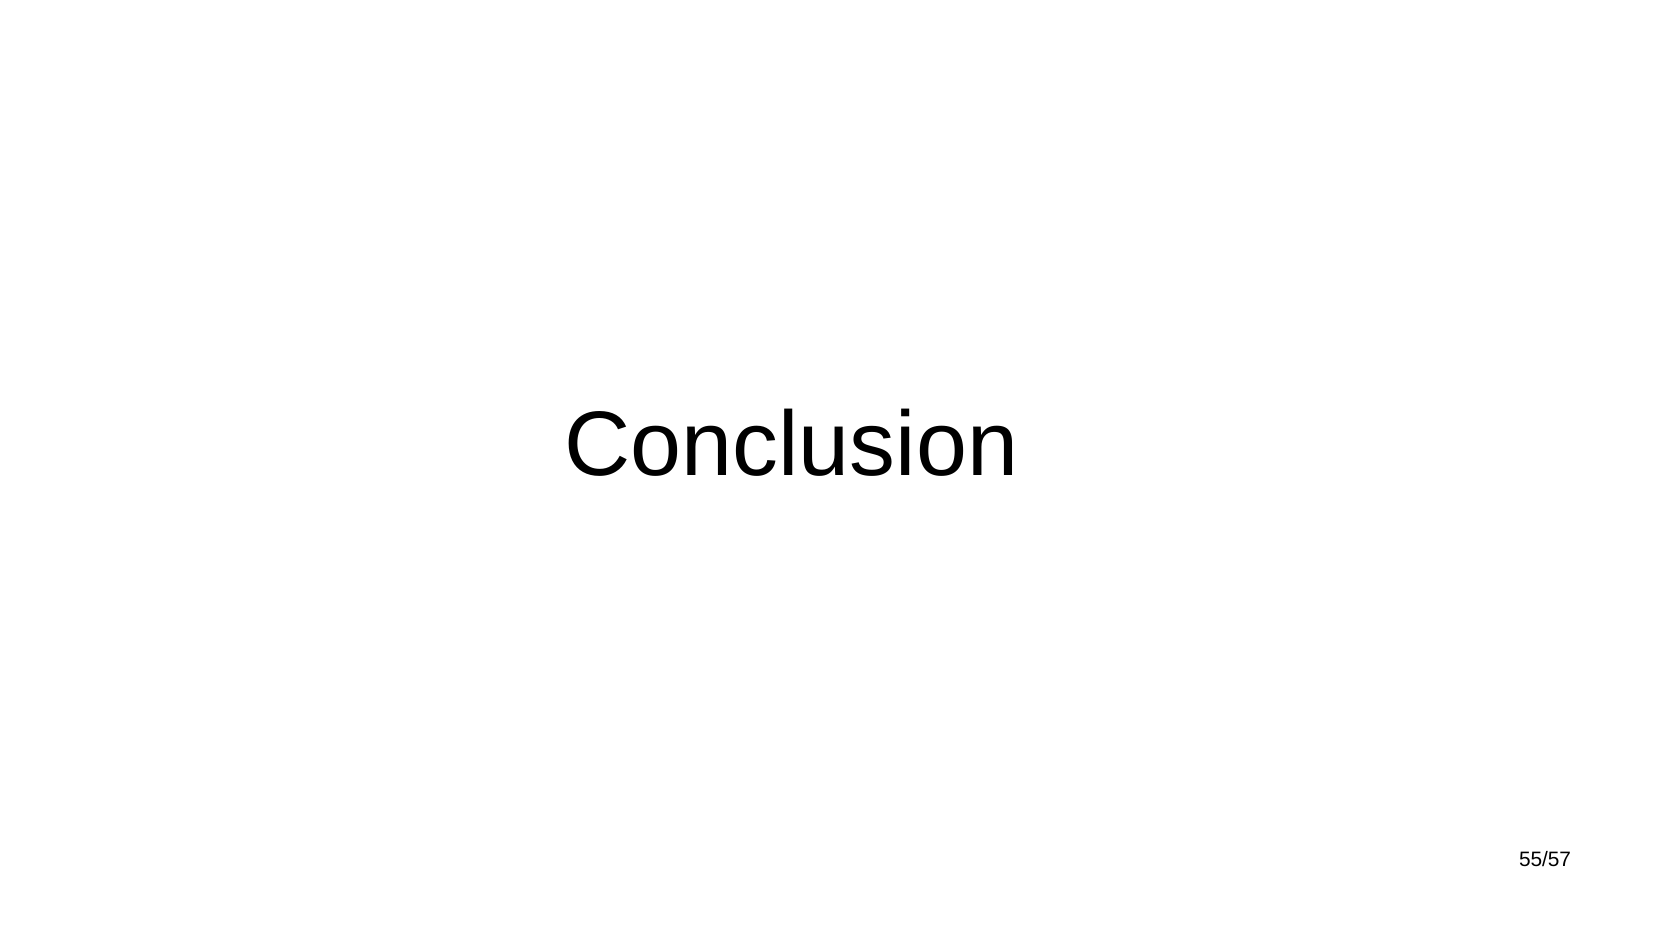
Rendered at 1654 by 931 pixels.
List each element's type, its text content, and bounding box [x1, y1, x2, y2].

title Conclusion [47, 366, 1536, 522]
